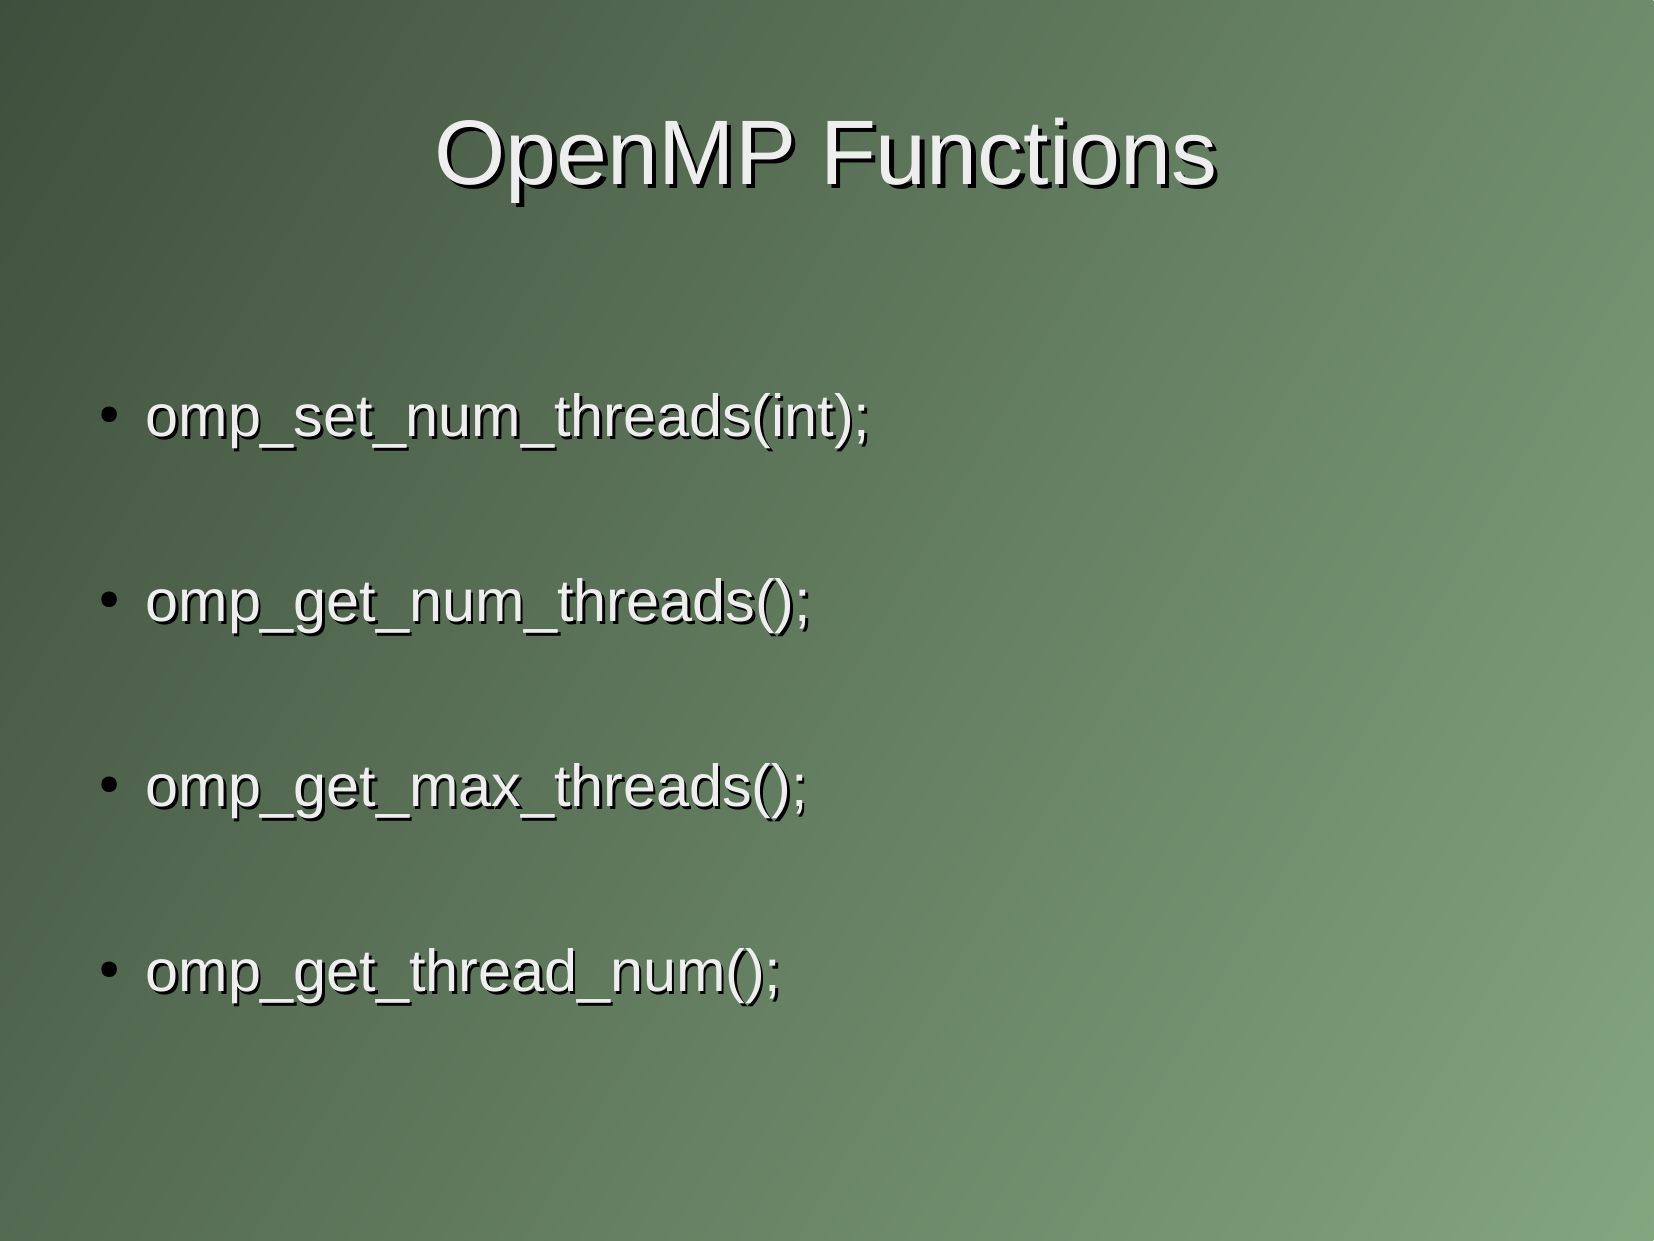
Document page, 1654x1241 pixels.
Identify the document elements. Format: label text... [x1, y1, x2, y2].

title OpenMP Functions [82, 49, 1571, 257]
list omp_set_num_threads(int); omp_get_num_threads(); omp_get_max_threads(); omp_get_thread_num(); [82, 290, 1571, 1010]
